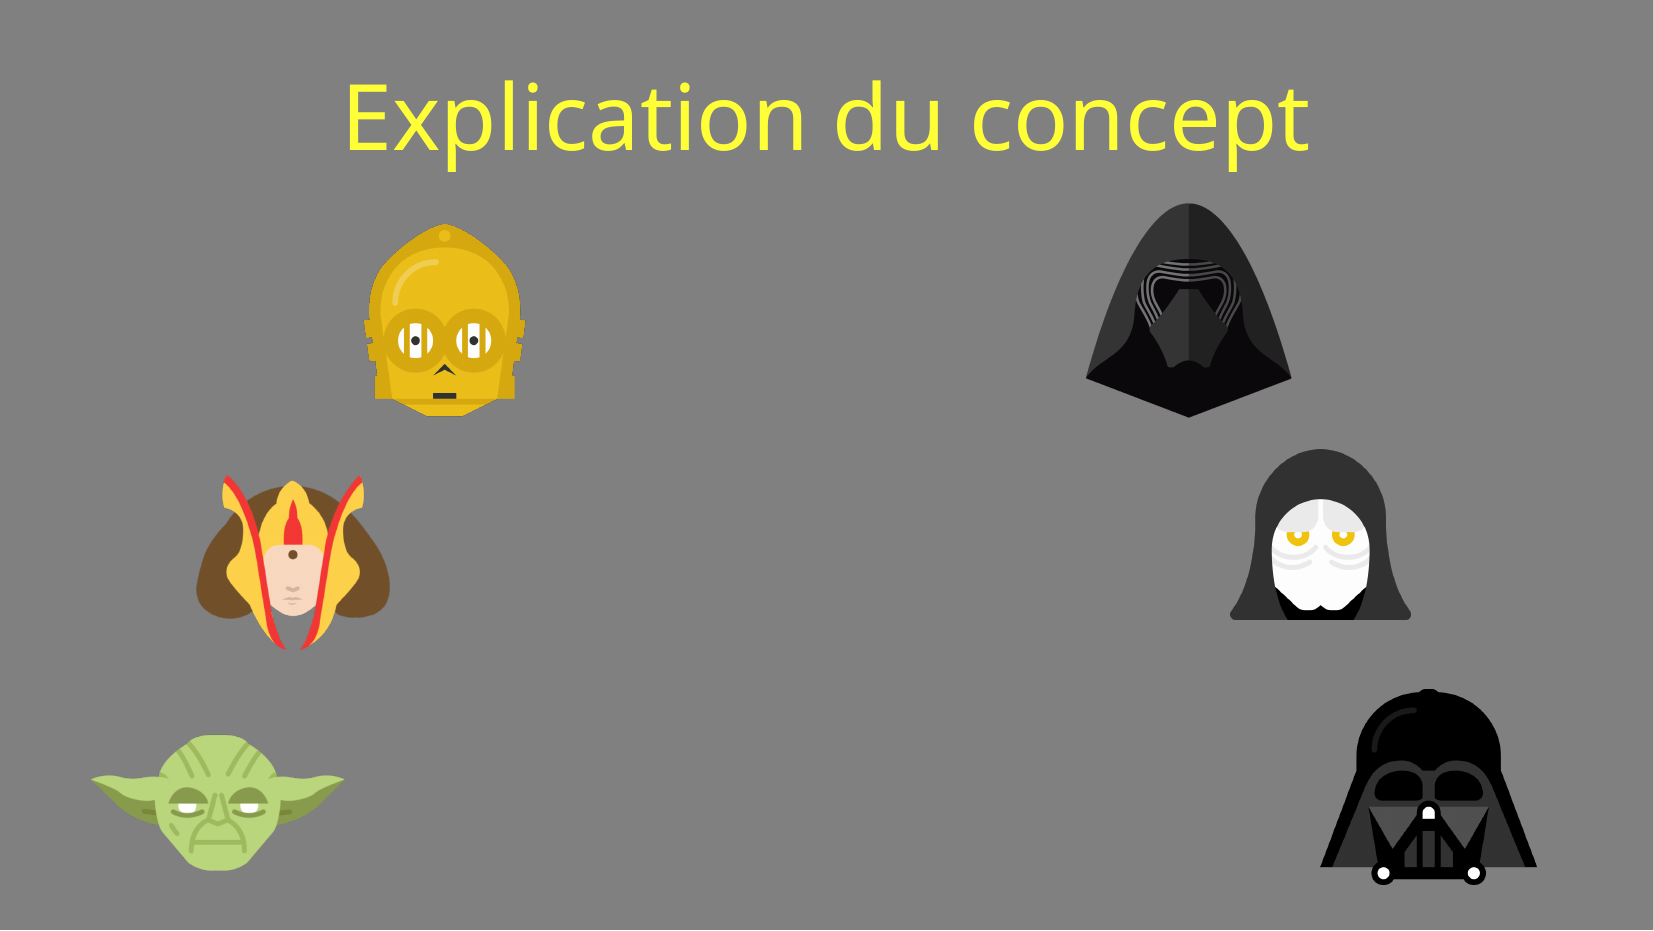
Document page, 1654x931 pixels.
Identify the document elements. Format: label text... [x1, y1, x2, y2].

picture [195, 464, 391, 661]
title Explication du concept [82, 37, 1571, 193]
picture [89, 674, 346, 931]
picture [1080, 203, 1297, 421]
picture [1320, 689, 1537, 886]
picture [363, 224, 526, 417]
picture [1230, 449, 1411, 620]
